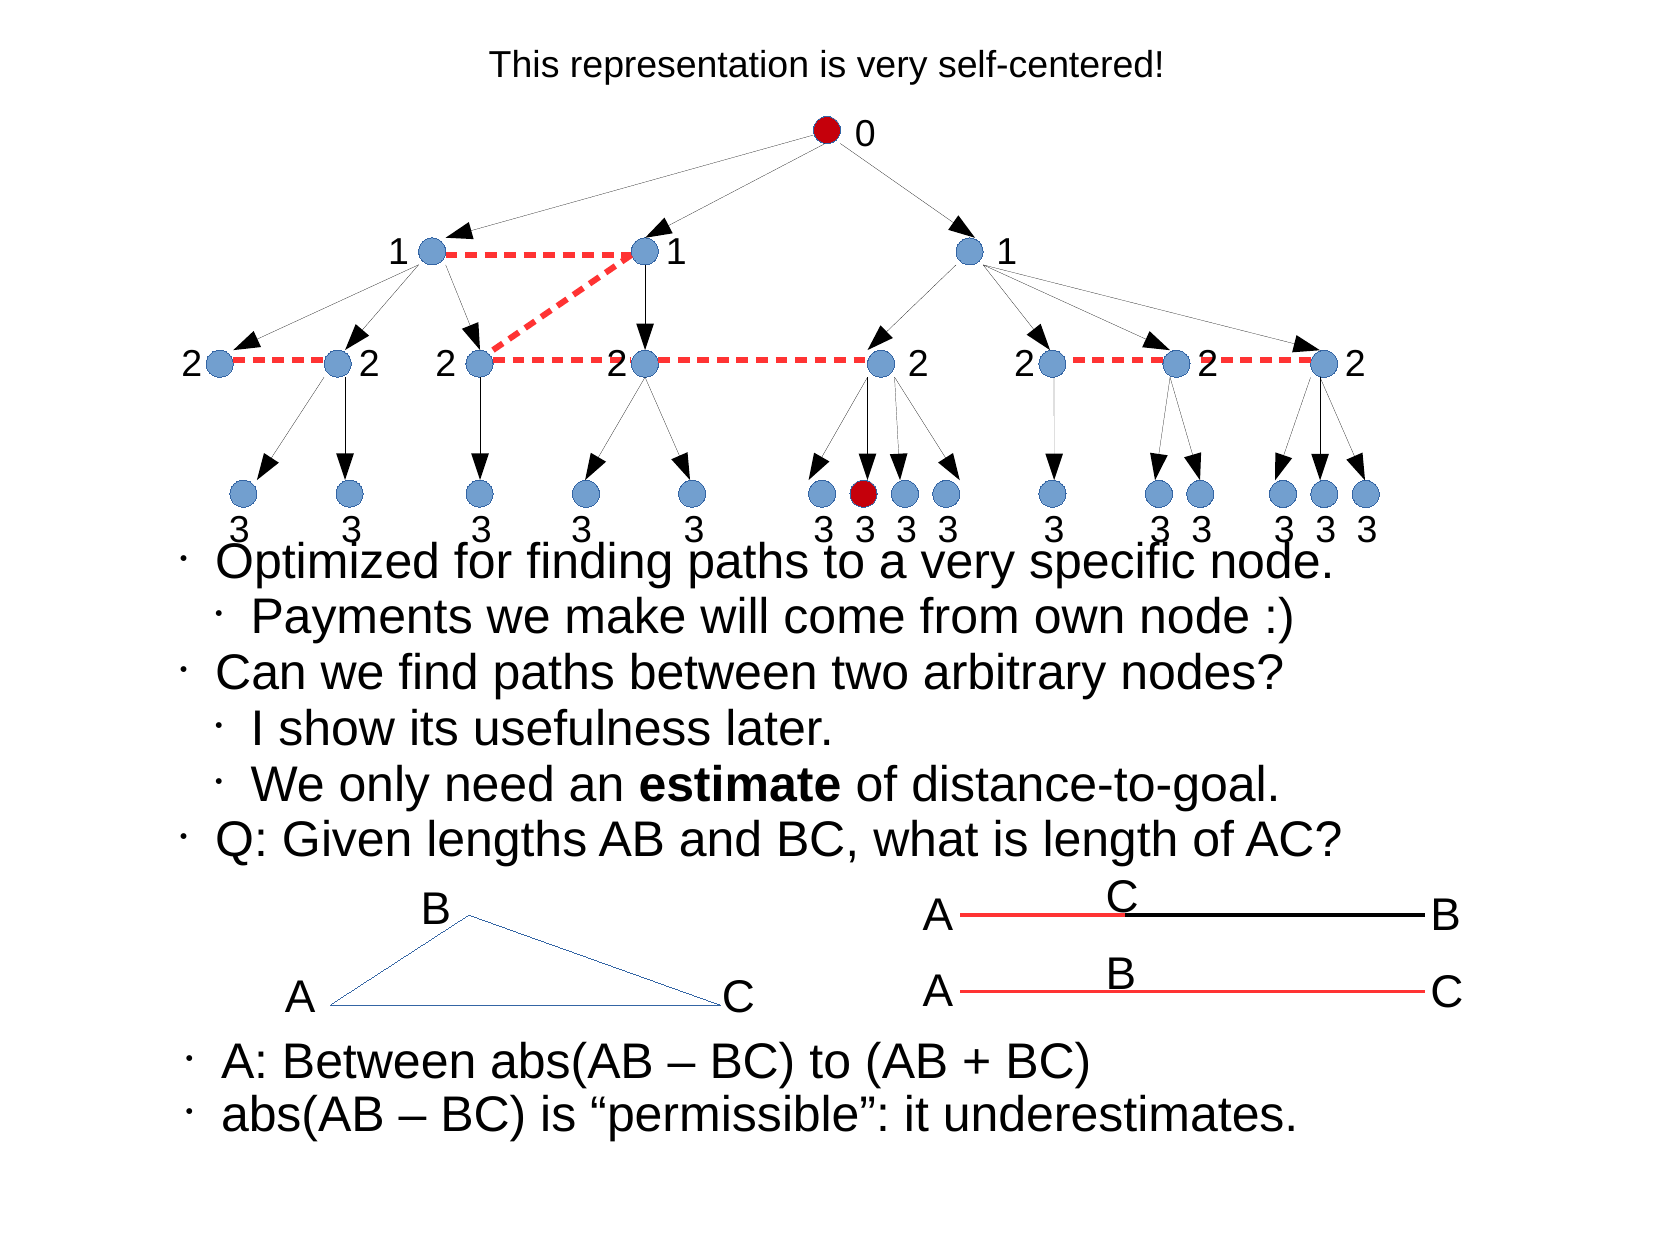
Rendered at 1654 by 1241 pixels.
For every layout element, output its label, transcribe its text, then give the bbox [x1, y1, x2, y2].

text_box [434, 238, 446, 265]
text_box [572, 480, 600, 500]
text_box [808, 480, 836, 500]
text_box 1 [651, 223, 712, 280]
text_box 2 [166, 335, 227, 393]
text_box [1269, 480, 1297, 500]
text_box [1186, 480, 1214, 500]
text_box C [1415, 958, 1476, 1025]
text_box [813, 116, 840, 144]
text_box [956, 237, 981, 265]
text_box 3 [1028, 500, 1089, 525]
text_box [849, 480, 878, 500]
text_box [652, 352, 659, 376]
text_box abs(AB – BC) is “permissible”: it underestimates. [170, 1074, 1416, 1155]
text_box [336, 480, 364, 500]
text_box 3 [1361, 500, 1402, 525]
text_box 3 [942, 500, 983, 525]
text_box 3 [556, 500, 617, 525]
text_box 1 [981, 223, 1042, 280]
text_box A [270, 963, 331, 1021]
text_box 2 [1182, 335, 1243, 393]
text_box [867, 350, 893, 378]
text_box A: Between abs(AB – BC) to (AB + BC) [170, 1021, 1416, 1074]
text_box 3 [798, 500, 859, 525]
text_box 2 [591, 335, 652, 393]
text_box [1060, 352, 1066, 375]
text_box [631, 237, 651, 265]
text_box 1 [373, 223, 434, 280]
text_box [1038, 480, 1067, 500]
text_box 3 [214, 500, 275, 525]
text_box 3 [1320, 500, 1361, 525]
text_box 3 [456, 500, 517, 525]
text_box [891, 480, 919, 500]
text_box C [707, 963, 768, 1021]
text_box 2 [420, 335, 481, 393]
text_box [481, 350, 494, 377]
text_box [227, 352, 234, 376]
text_box 3 [1135, 500, 1196, 525]
text_box [1145, 480, 1173, 500]
text_box 3 [901, 500, 942, 525]
text_box 3 [1259, 500, 1320, 525]
text_box 2 [999, 335, 1060, 393]
text_box A [907, 881, 968, 948]
text_box [229, 480, 257, 500]
text_box [1310, 350, 1330, 378]
text_box 2 [1330, 335, 1391, 393]
text_box 3 [1196, 500, 1237, 525]
text_box [324, 350, 343, 378]
text_box 3 [326, 500, 387, 525]
text_box 3 [859, 500, 901, 525]
text_box [1310, 480, 1338, 500]
text_box C [1090, 863, 1151, 930]
text_box B [1415, 881, 1476, 948]
text_box 3 [668, 500, 729, 525]
text_box [1162, 350, 1182, 378]
text_box 2 [893, 335, 954, 393]
text_box B [1090, 940, 1151, 1007]
text_box [1352, 480, 1380, 500]
text_box [932, 480, 960, 500]
text_box [466, 480, 494, 500]
text_box 2 [343, 335, 404, 393]
text_box 0 [840, 105, 901, 162]
text_box A [907, 957, 968, 1025]
text_box This representation is very self-centered! [0, 15, 1654, 114]
text_box B [405, 875, 466, 942]
text_box Optimized for finding paths to a very specific node. Payments we make will come from own node :) Can we find paths between two arbitrary nodes? I show its usefulness later. We only need an estimate of distance-to-goal. Q: Given lengths AB and BC, what is length of AC? [165, 525, 1411, 875]
text_box [678, 480, 706, 500]
